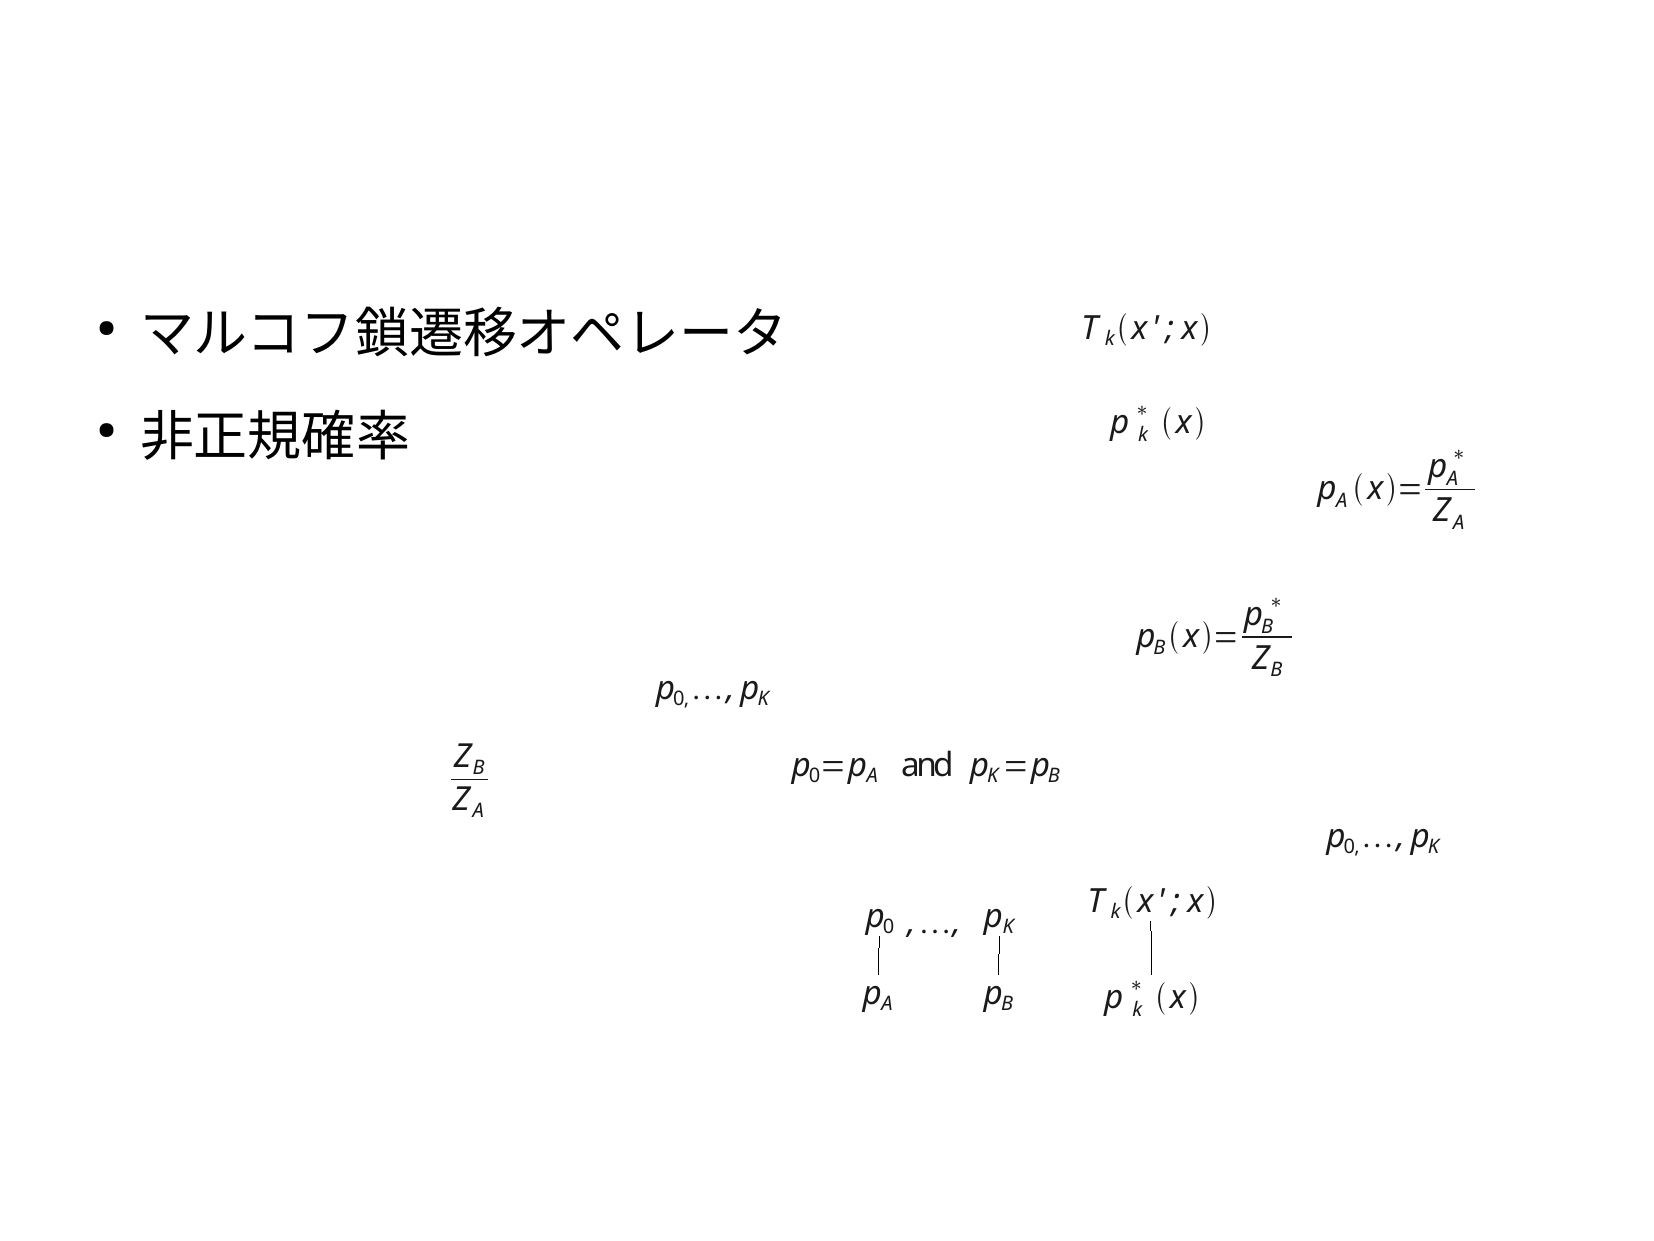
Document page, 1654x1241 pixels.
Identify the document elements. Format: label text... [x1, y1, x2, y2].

chart [1097, 974, 1205, 1019]
chart [1320, 817, 1447, 857]
chart [1311, 443, 1484, 532]
chart [859, 897, 970, 937]
chart [856, 974, 901, 1014]
chart [442, 738, 496, 821]
chart [785, 746, 1067, 786]
chart [649, 669, 777, 709]
chart [977, 974, 1020, 1014]
chart [1073, 309, 1217, 349]
chart [1079, 882, 1223, 922]
chart [977, 897, 1021, 937]
list マルコフ鎖遷移オペレータ 非正規確率 [82, 290, 1270, 473]
chart [1129, 591, 1300, 680]
chart [1103, 398, 1211, 443]
